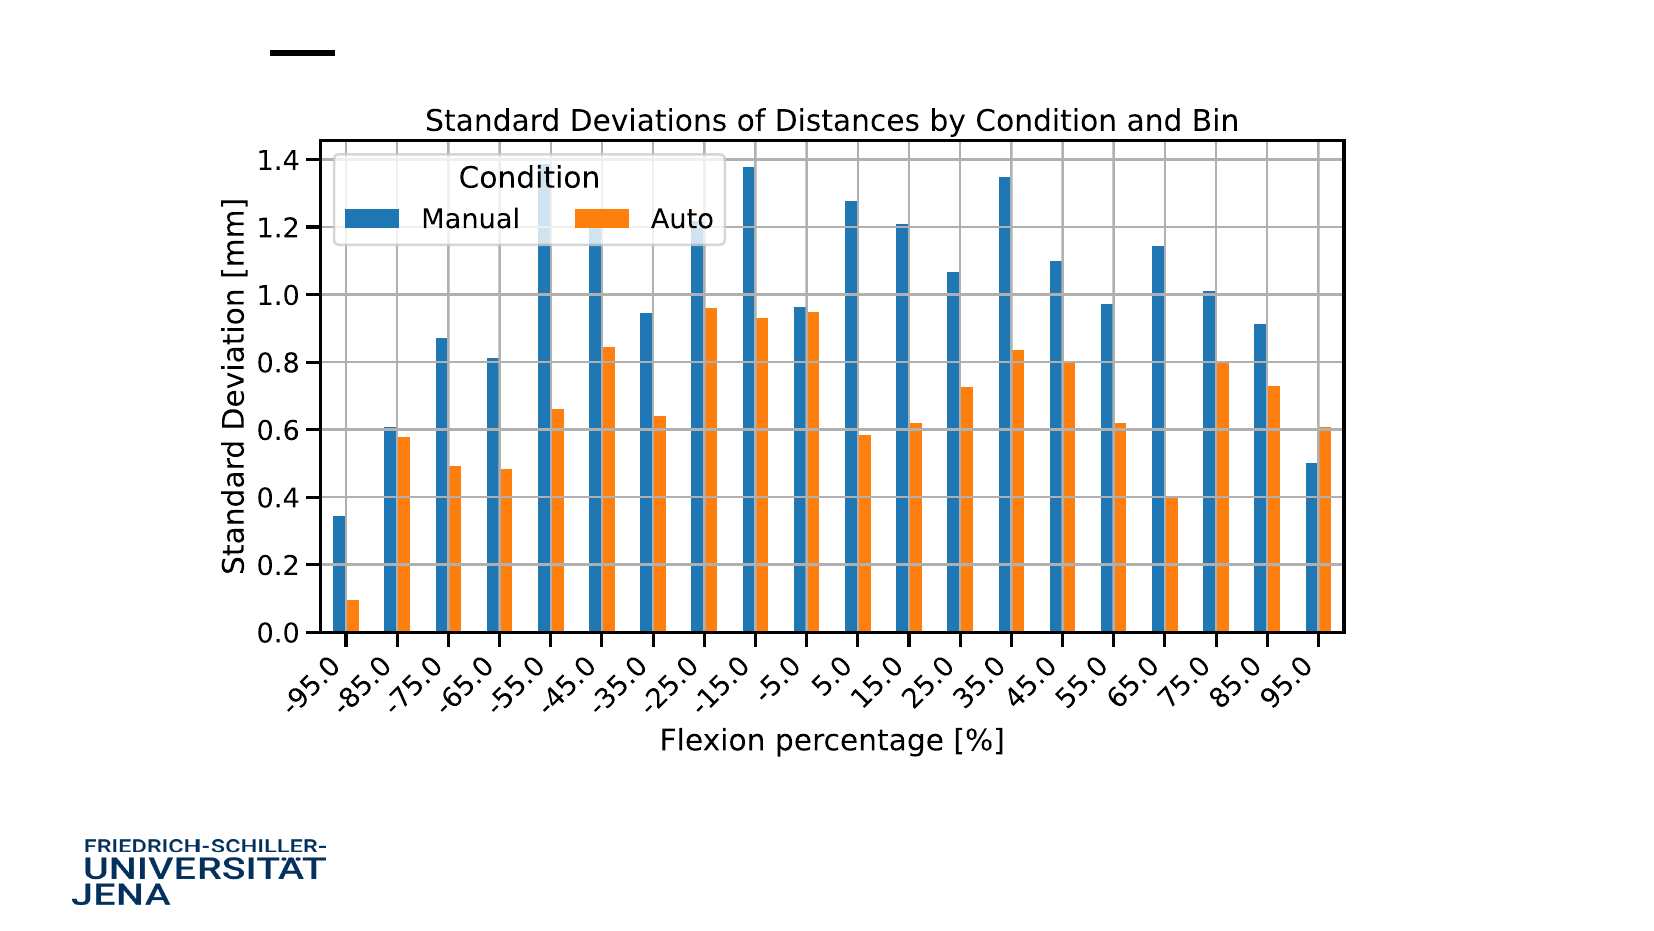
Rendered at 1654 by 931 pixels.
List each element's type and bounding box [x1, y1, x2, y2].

picture [187, 75, 1377, 789]
picture [72, 839, 326, 905]
